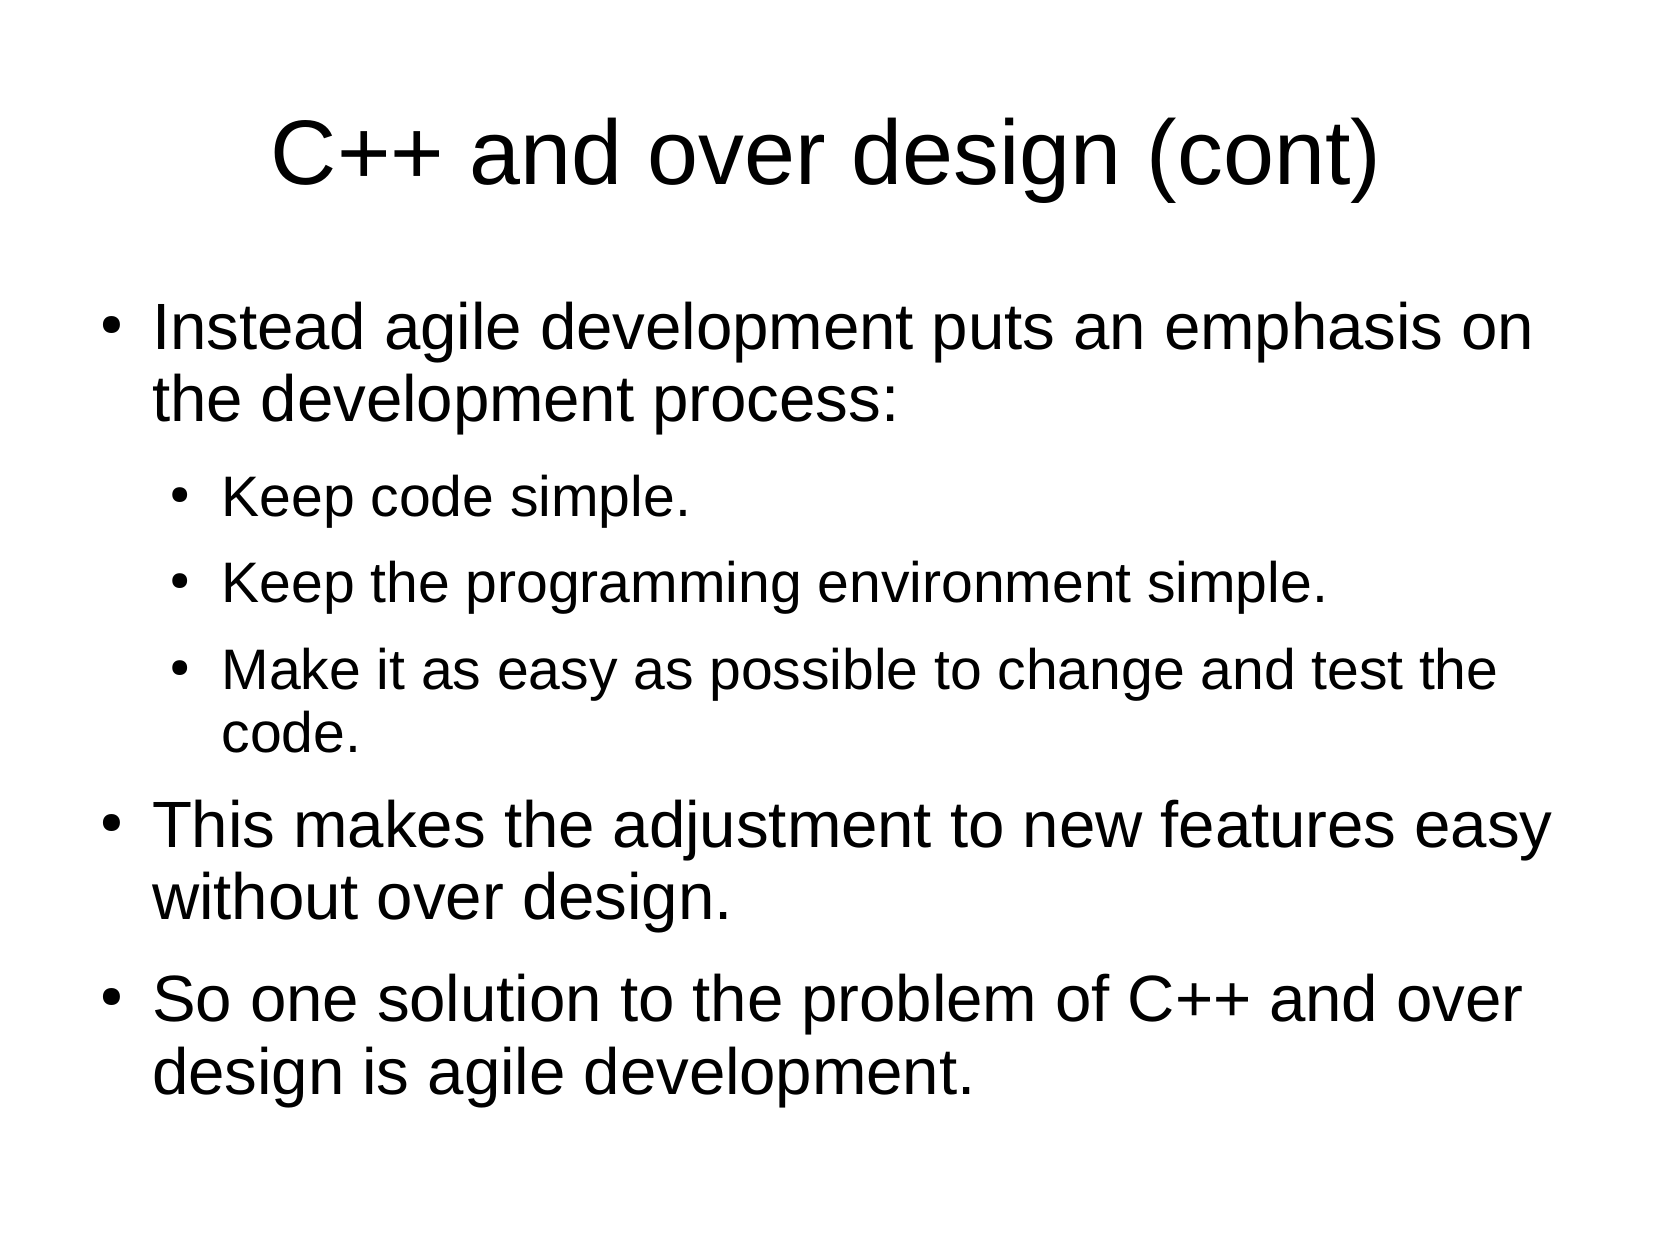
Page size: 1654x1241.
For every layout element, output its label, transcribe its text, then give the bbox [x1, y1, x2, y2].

list Instead agile development puts an emphasis on the development process: Keep code simple. Keep the programming environment simple. Make it as easy as possible to change and test the code. This makes the adjustment to new features easy without over design. So one solution to the problem of C++ and over design is agile development. [82, 290, 1571, 1109]
title C++ and over design (cont) [82, 49, 1571, 257]
